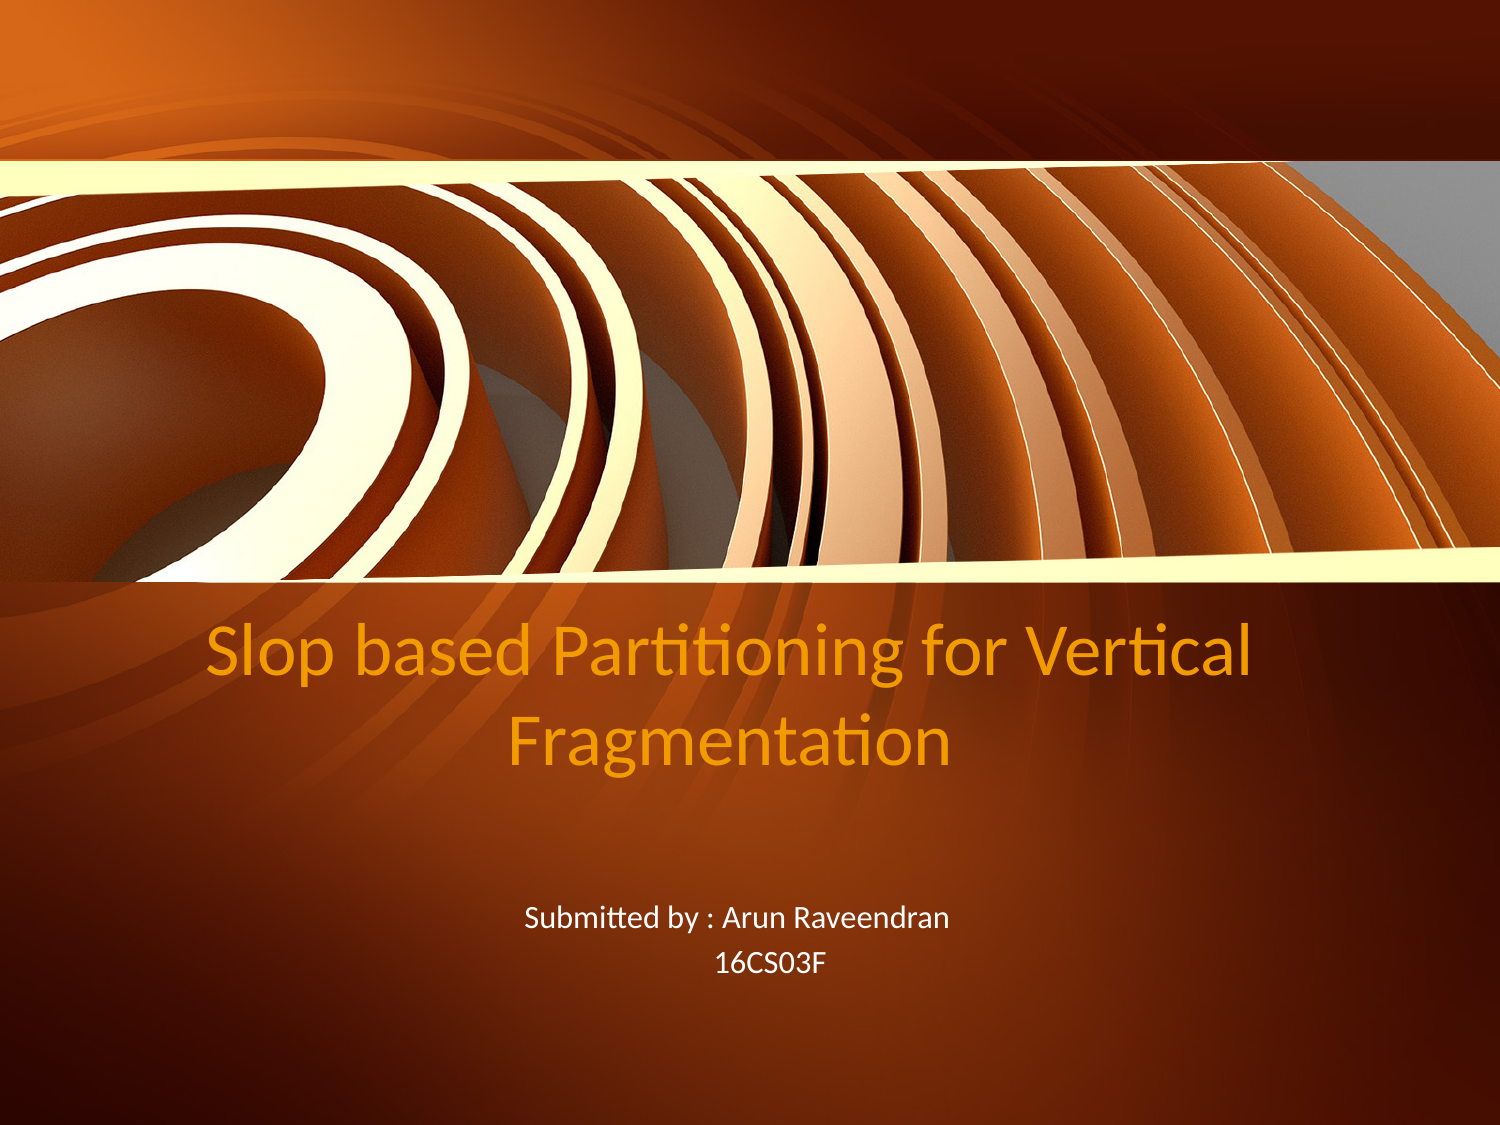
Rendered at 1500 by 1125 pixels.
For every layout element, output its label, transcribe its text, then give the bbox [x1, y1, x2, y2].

title Slop based Partitioning for Vertical Fragmentation [141, 554, 1319, 827]
picture [0, 0, 1500, 1125]
subtitle Submitted by : Arun Raveendran 16CS03F [148, 888, 1327, 989]
